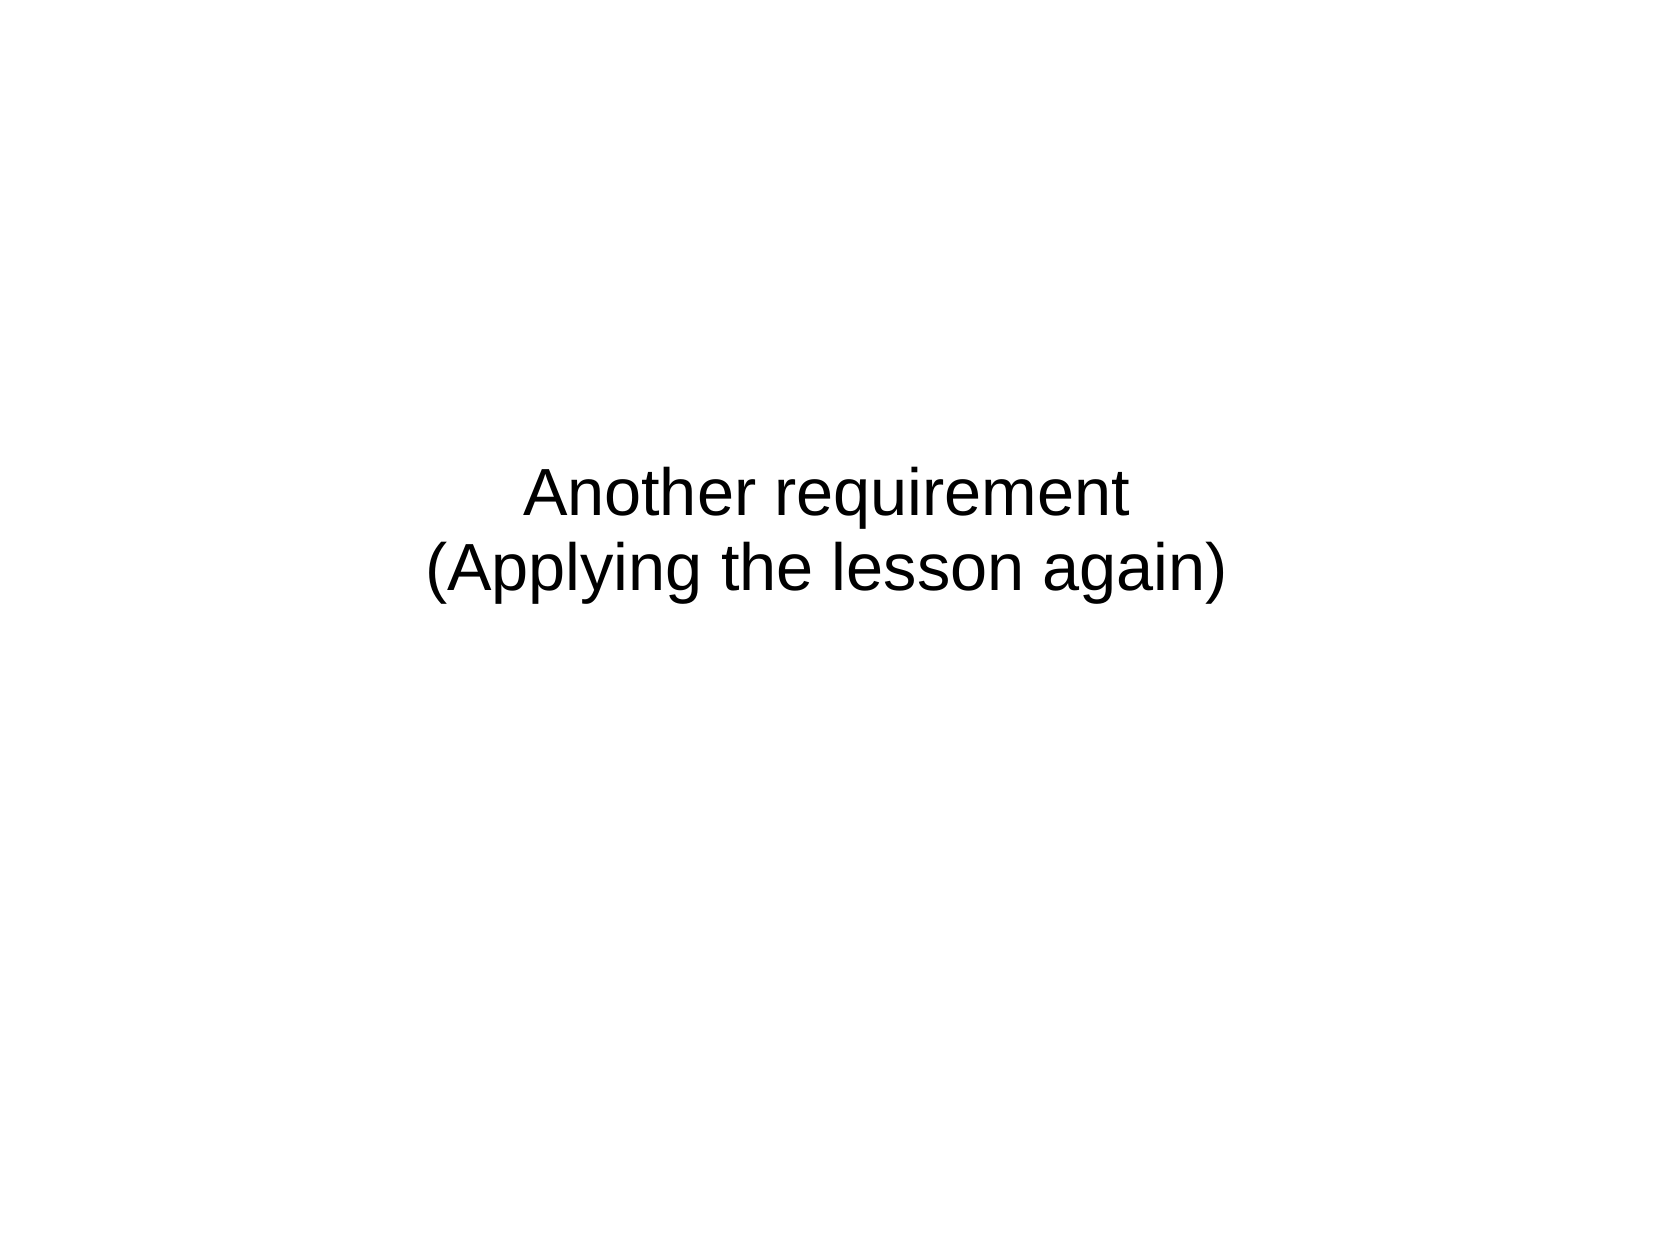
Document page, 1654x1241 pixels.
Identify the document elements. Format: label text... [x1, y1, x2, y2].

subtitle Another requirement (Applying the lesson again) [82, 49, 1571, 1010]
